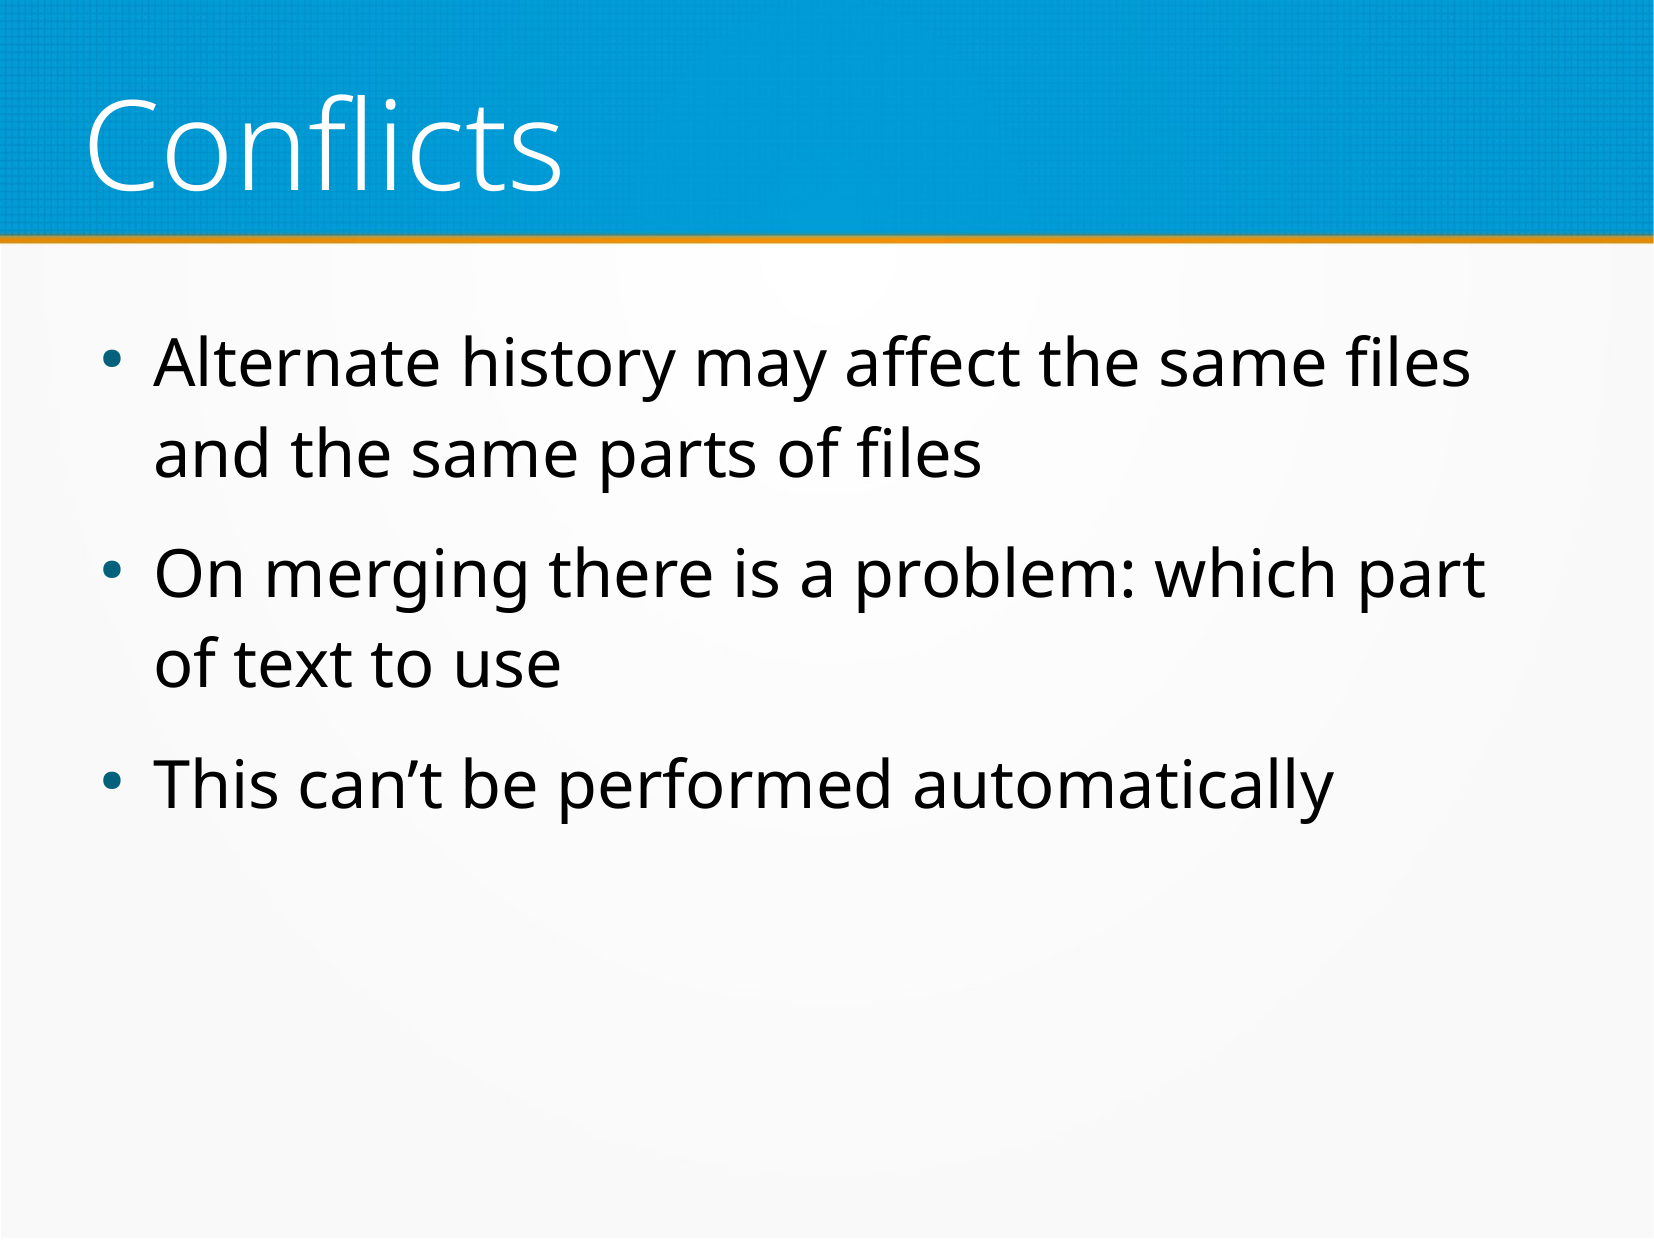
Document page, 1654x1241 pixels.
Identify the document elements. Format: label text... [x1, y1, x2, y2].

list Alternate history may affect the same files and the same parts of files On merging there is a problem: which part of text to use This can’t be performed automatically [82, 315, 1563, 1081]
picture [0, 233, 1654, 1241]
title Conflicts [82, 19, 1571, 227]
